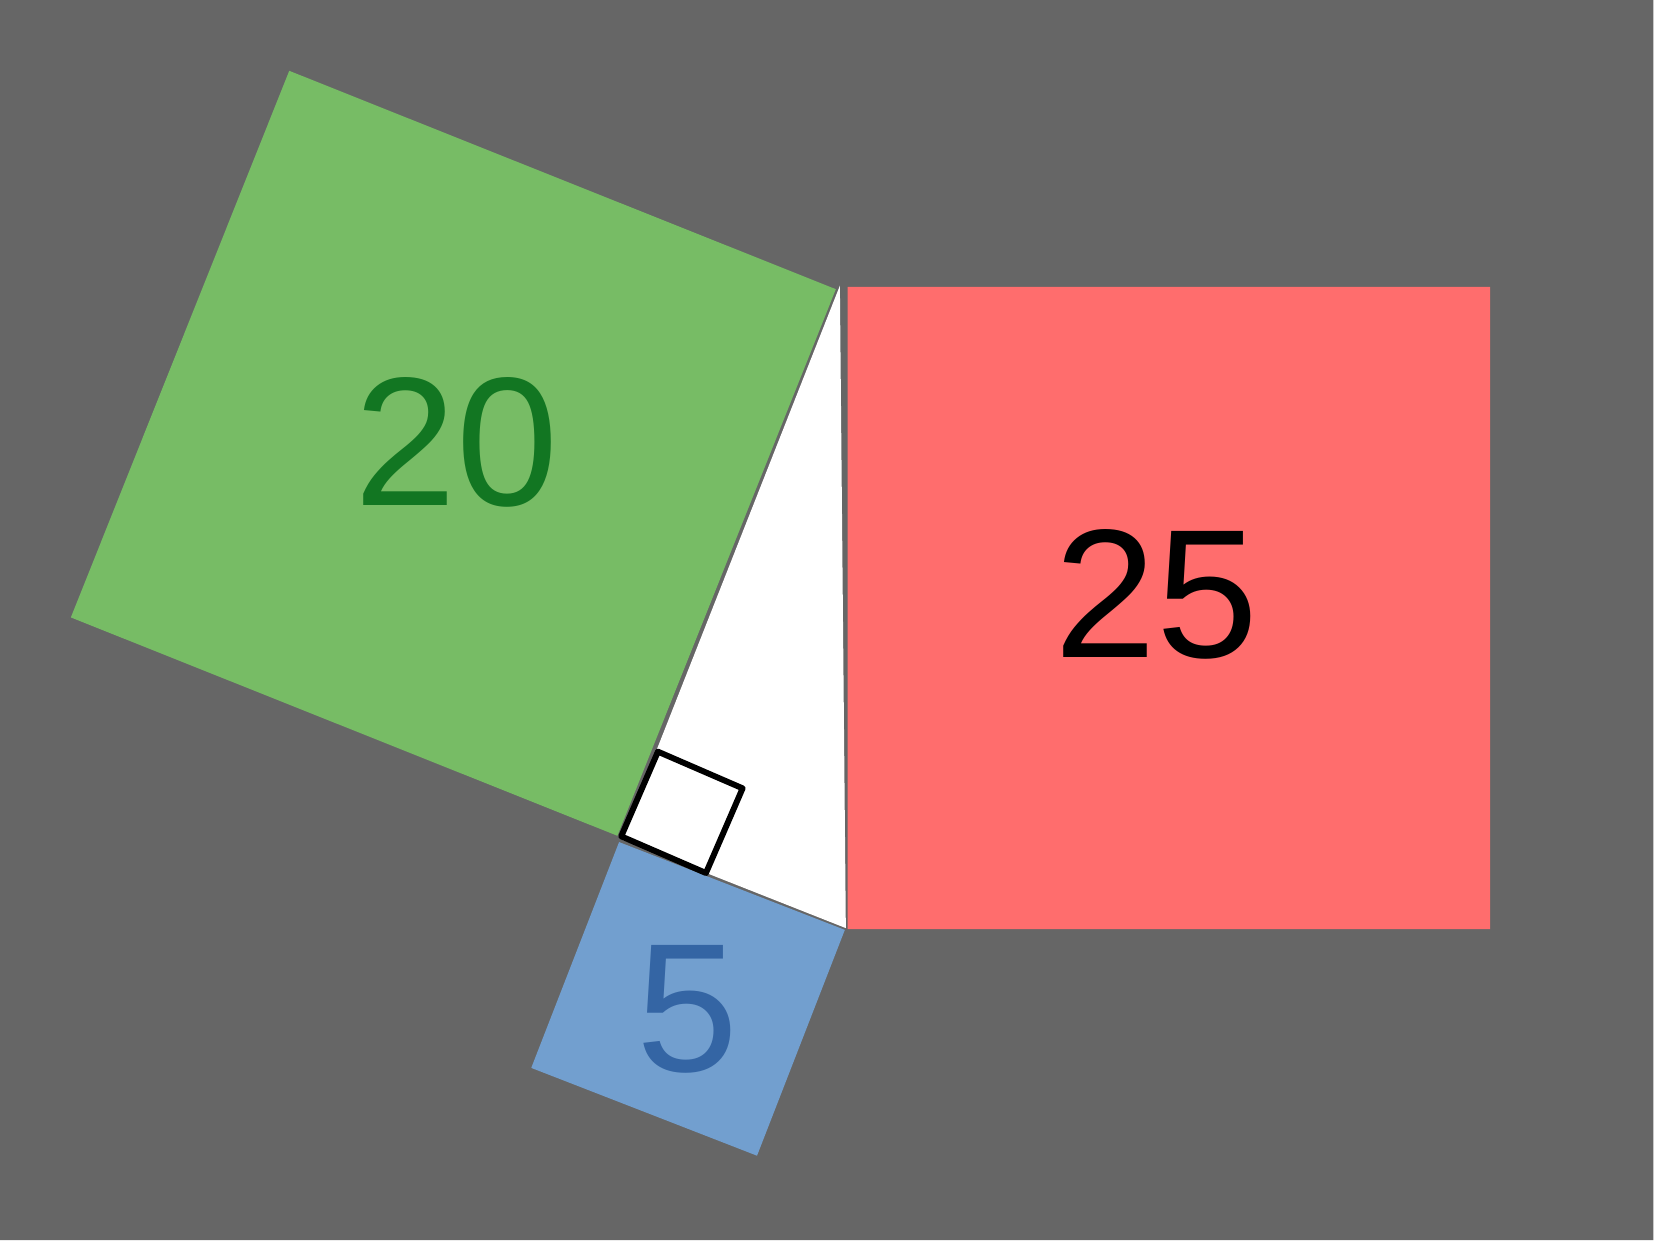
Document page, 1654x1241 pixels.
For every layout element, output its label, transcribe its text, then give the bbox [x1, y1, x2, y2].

text_box [0, 0, 1654, 1241]
text_box 20 [339, 332, 603, 638]
text_box 25 [1039, 484, 1302, 790]
text_box 5 [621, 897, 884, 1204]
